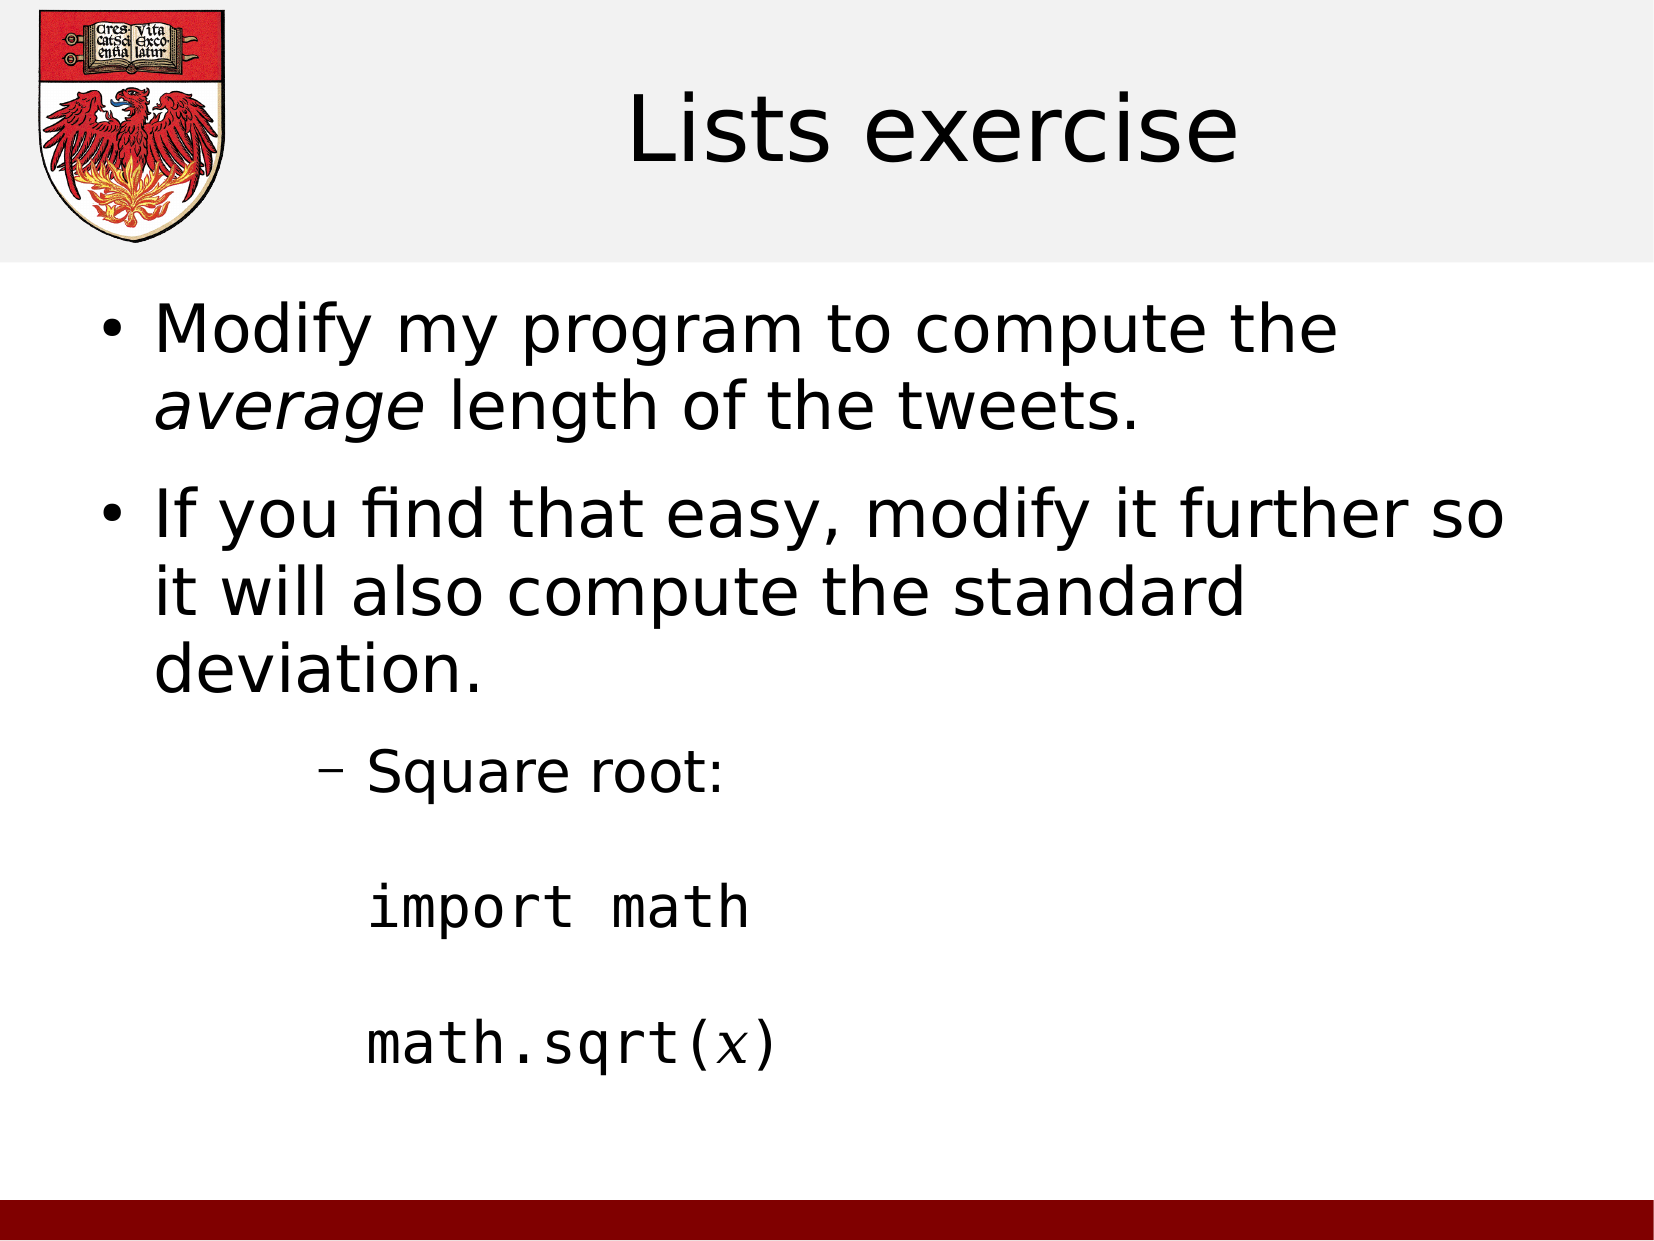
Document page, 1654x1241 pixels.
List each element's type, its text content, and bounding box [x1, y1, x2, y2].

picture [37, 9, 226, 244]
title Lists exercise [298, 25, 1570, 233]
list Modify my program to compute the average length of the tweets. If you find that easy, modify it further so it will also compute the standard deviation. Square root: import math math.sqrt(x) [82, 290, 1571, 1079]
